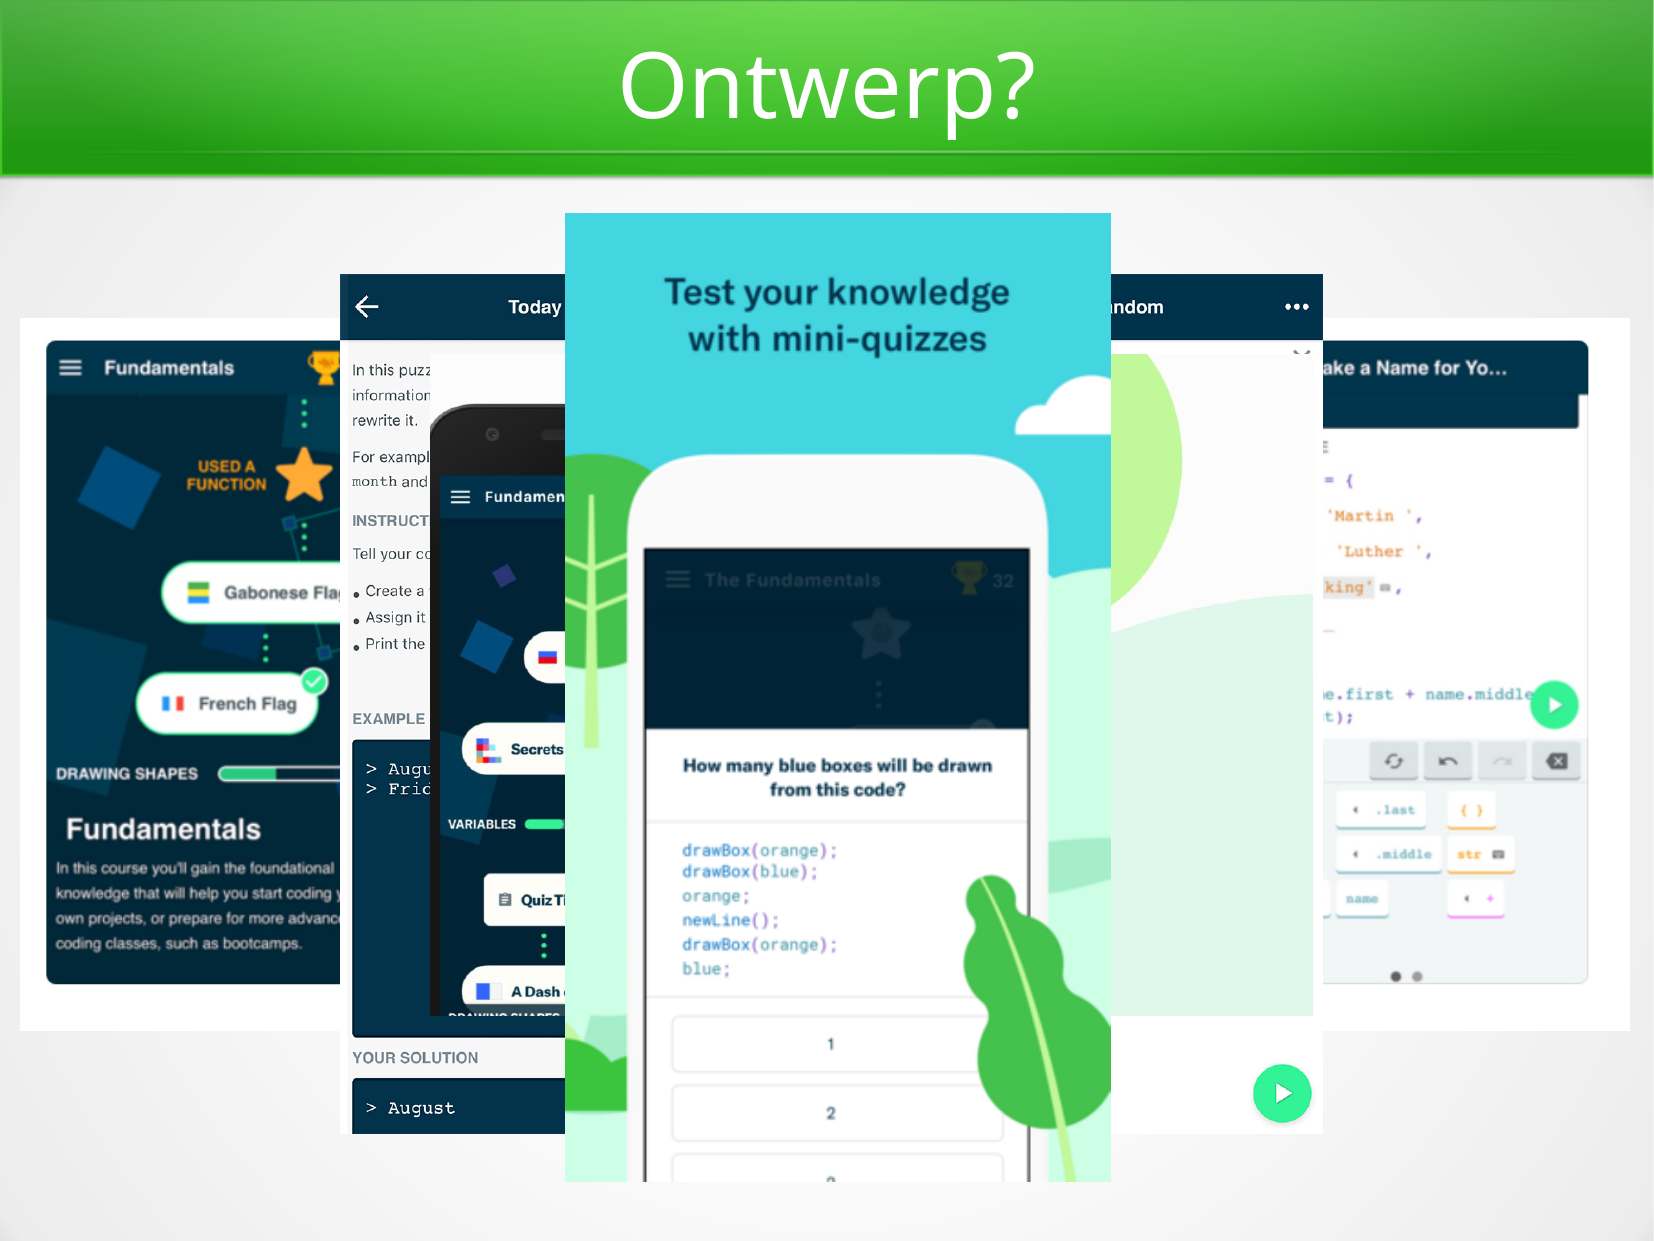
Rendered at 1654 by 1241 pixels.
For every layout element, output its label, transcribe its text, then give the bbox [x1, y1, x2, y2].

picture [0, 0, 1654, 1241]
title Ontwerp? [82, 11, 1571, 154]
